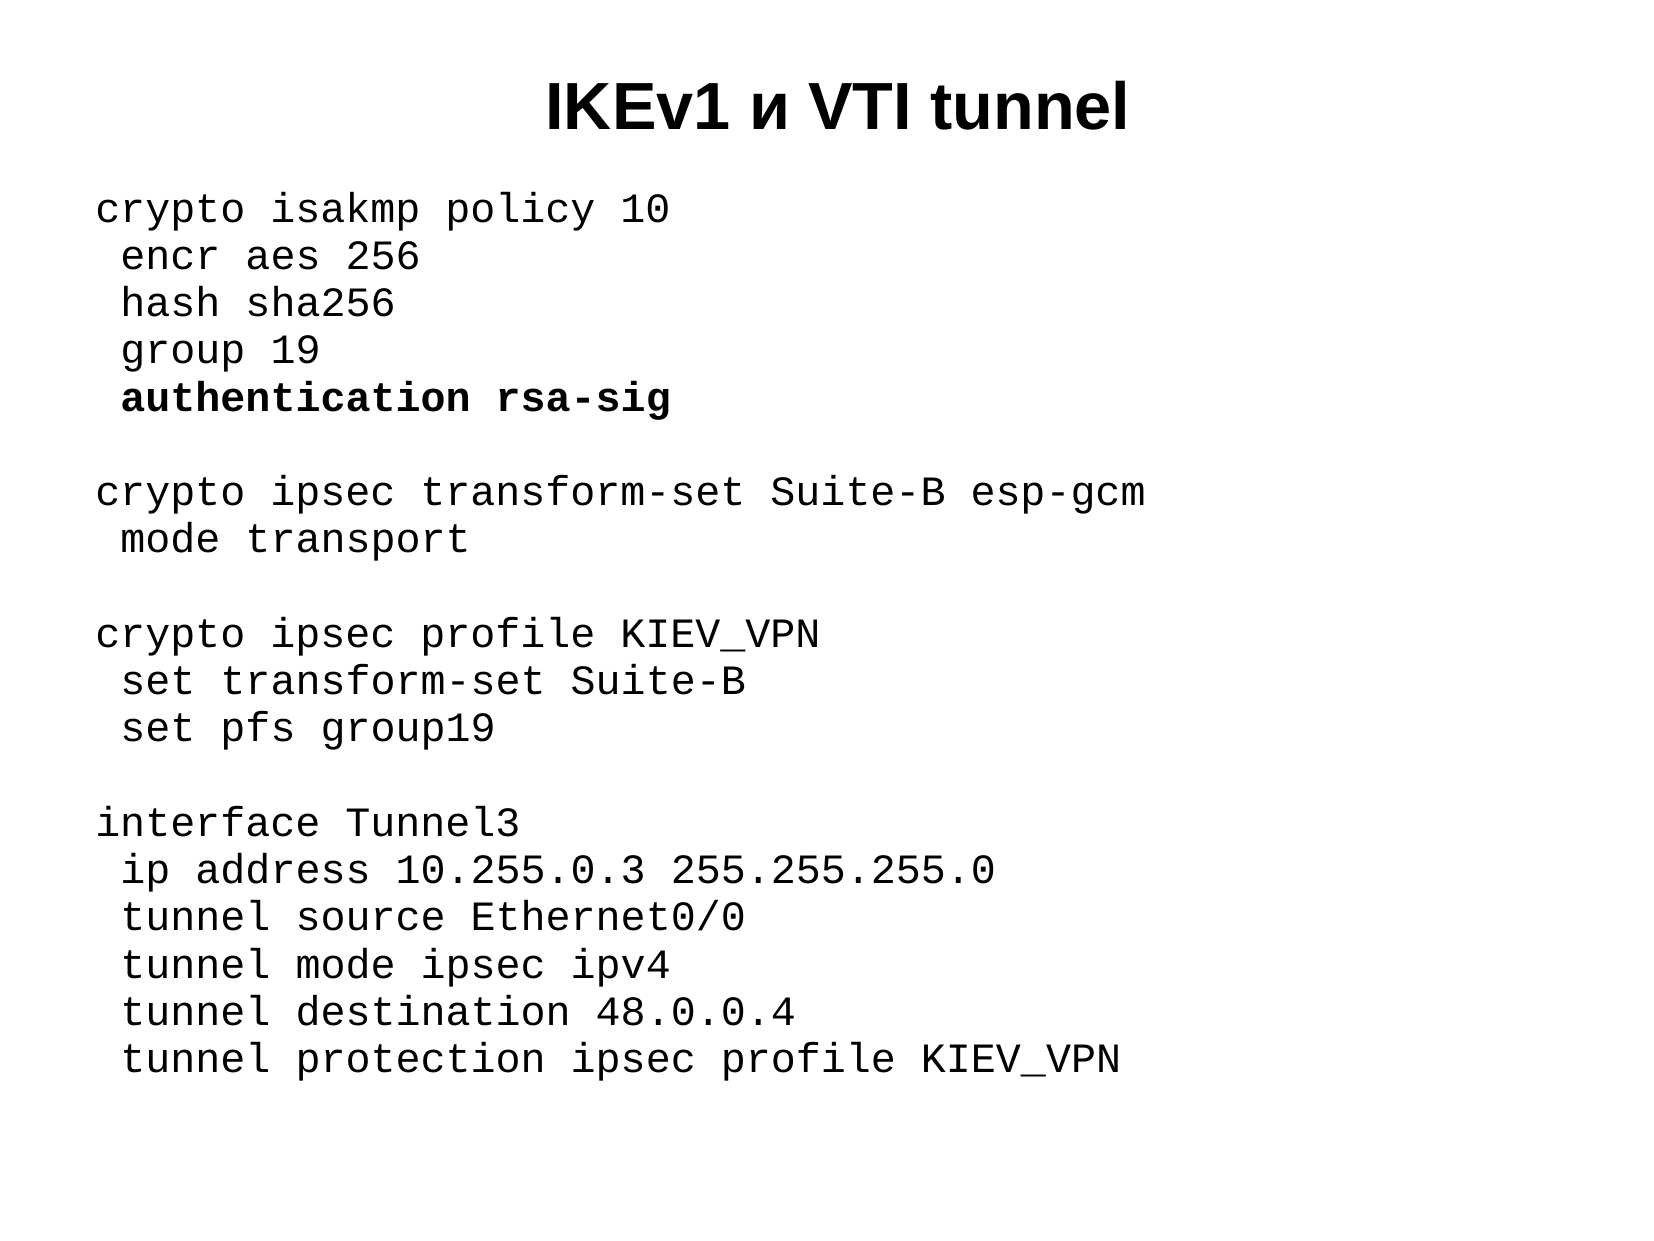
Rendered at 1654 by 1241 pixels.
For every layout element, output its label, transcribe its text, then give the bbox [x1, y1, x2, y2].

list crypto isakmp policy 10 encr aes 256 hash sha256 group 19 authentication rsa-sig crypto ipsec transform-set Suite-B esp-gcm mode transport crypto ipsec profile KIEV_VPN set transform-set Suite-B set pfs group19 interface Tunnel3 ip address 10.255.0.3 255.255.255.0 tunnel source Ethernet0/0 tunnel mode ipsec ipv4 tunnel destination 48.0.0.4 tunnel protection ipsec profile KIEV_VPN [95, 187, 1538, 1208]
text_box IKEv1 и VTI tunnel [64, 37, 1613, 151]
